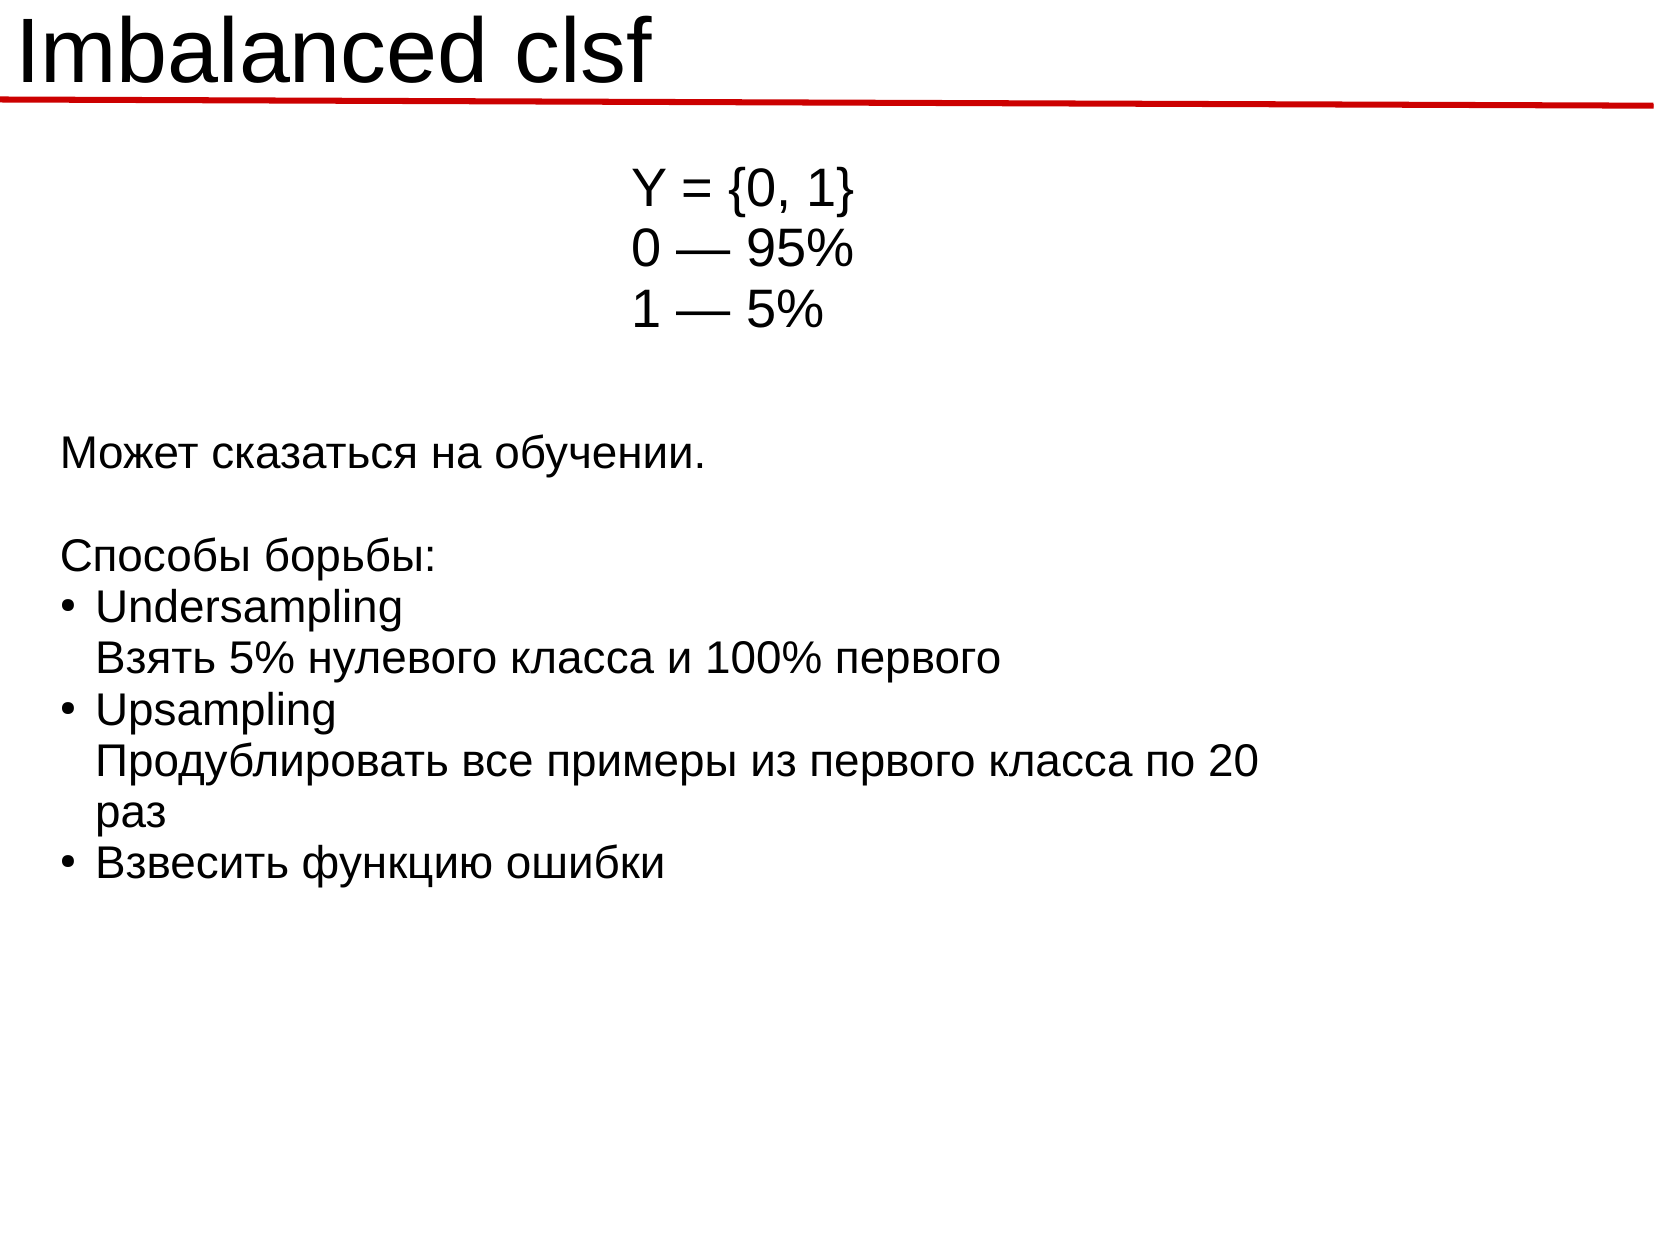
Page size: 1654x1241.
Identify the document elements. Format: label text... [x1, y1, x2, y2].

text_box Y = {0, 1} 0 — 95% 1 — 5% [616, 150, 871, 347]
text_box Может сказаться на обучении. Способы борьбы: Undersampling Взять 5% нулевого класса и 100% первого Upsampling Продублировать все примеры из первого класса по 20 раз Взвесить функцию ошибки [45, 420, 1321, 948]
title Imbalanced clsf [15, 0, 1504, 102]
